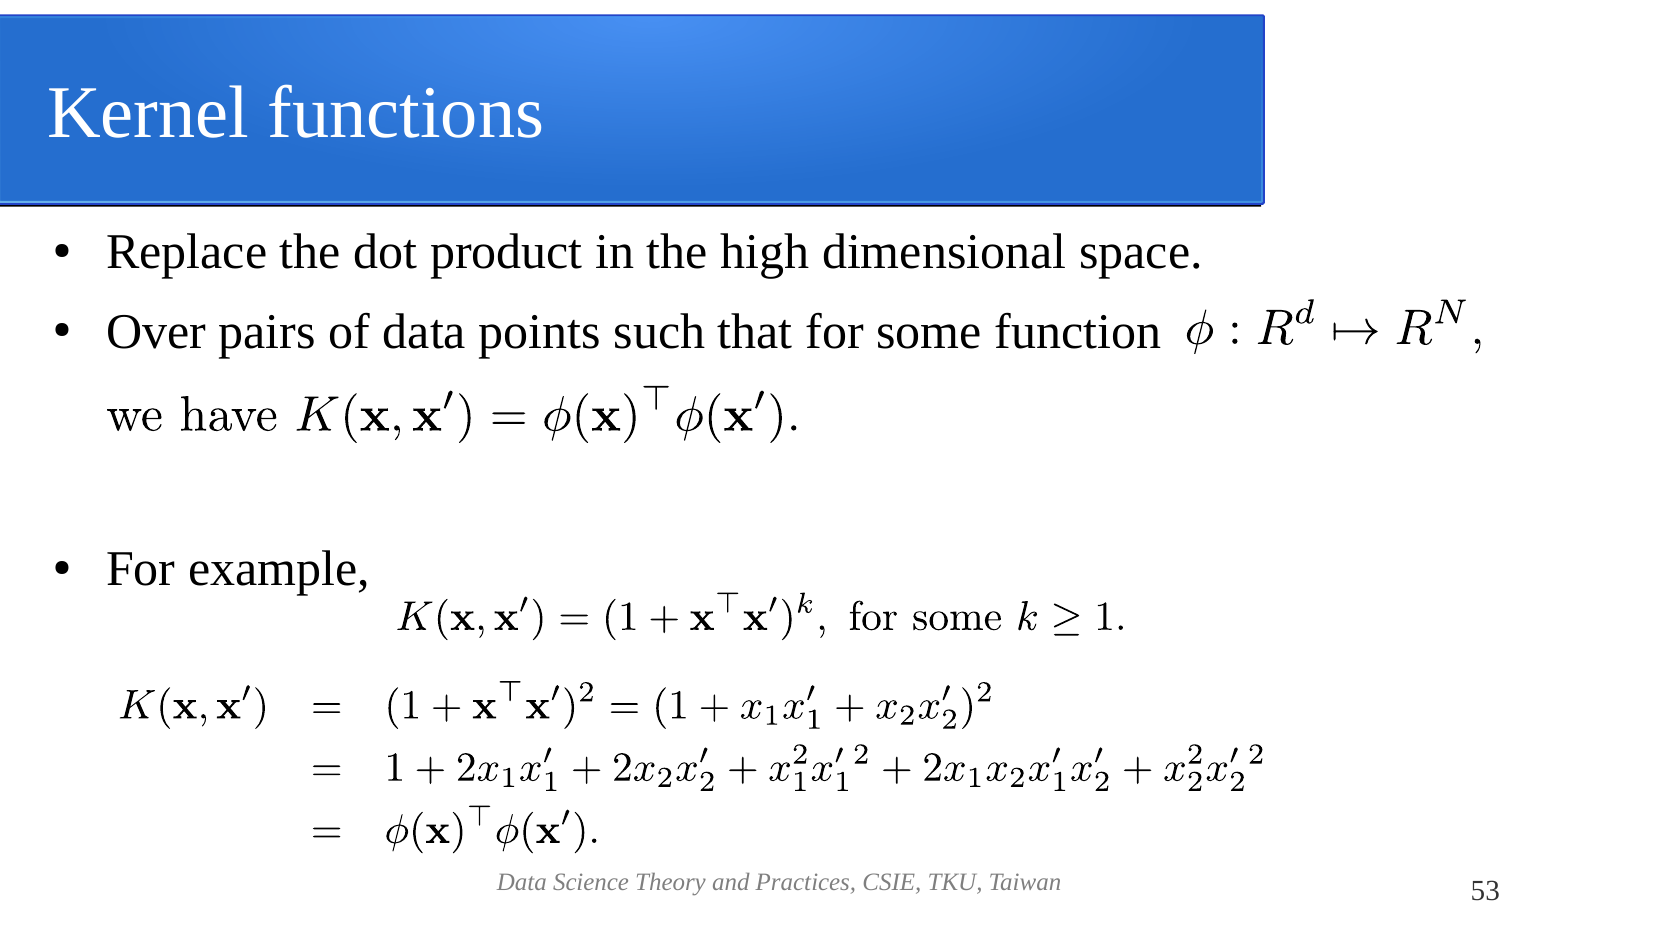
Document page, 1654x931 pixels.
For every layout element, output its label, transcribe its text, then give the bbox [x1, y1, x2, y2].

list Replace the dot product in the high dimensional space. Over pairs of data points such that for some function For example, [35, 224, 1524, 764]
picture [118, 681, 1263, 854]
picture [106, 385, 797, 443]
picture [395, 592, 1123, 641]
picture [1182, 297, 1483, 356]
title Kernel functions [47, 35, 1199, 189]
